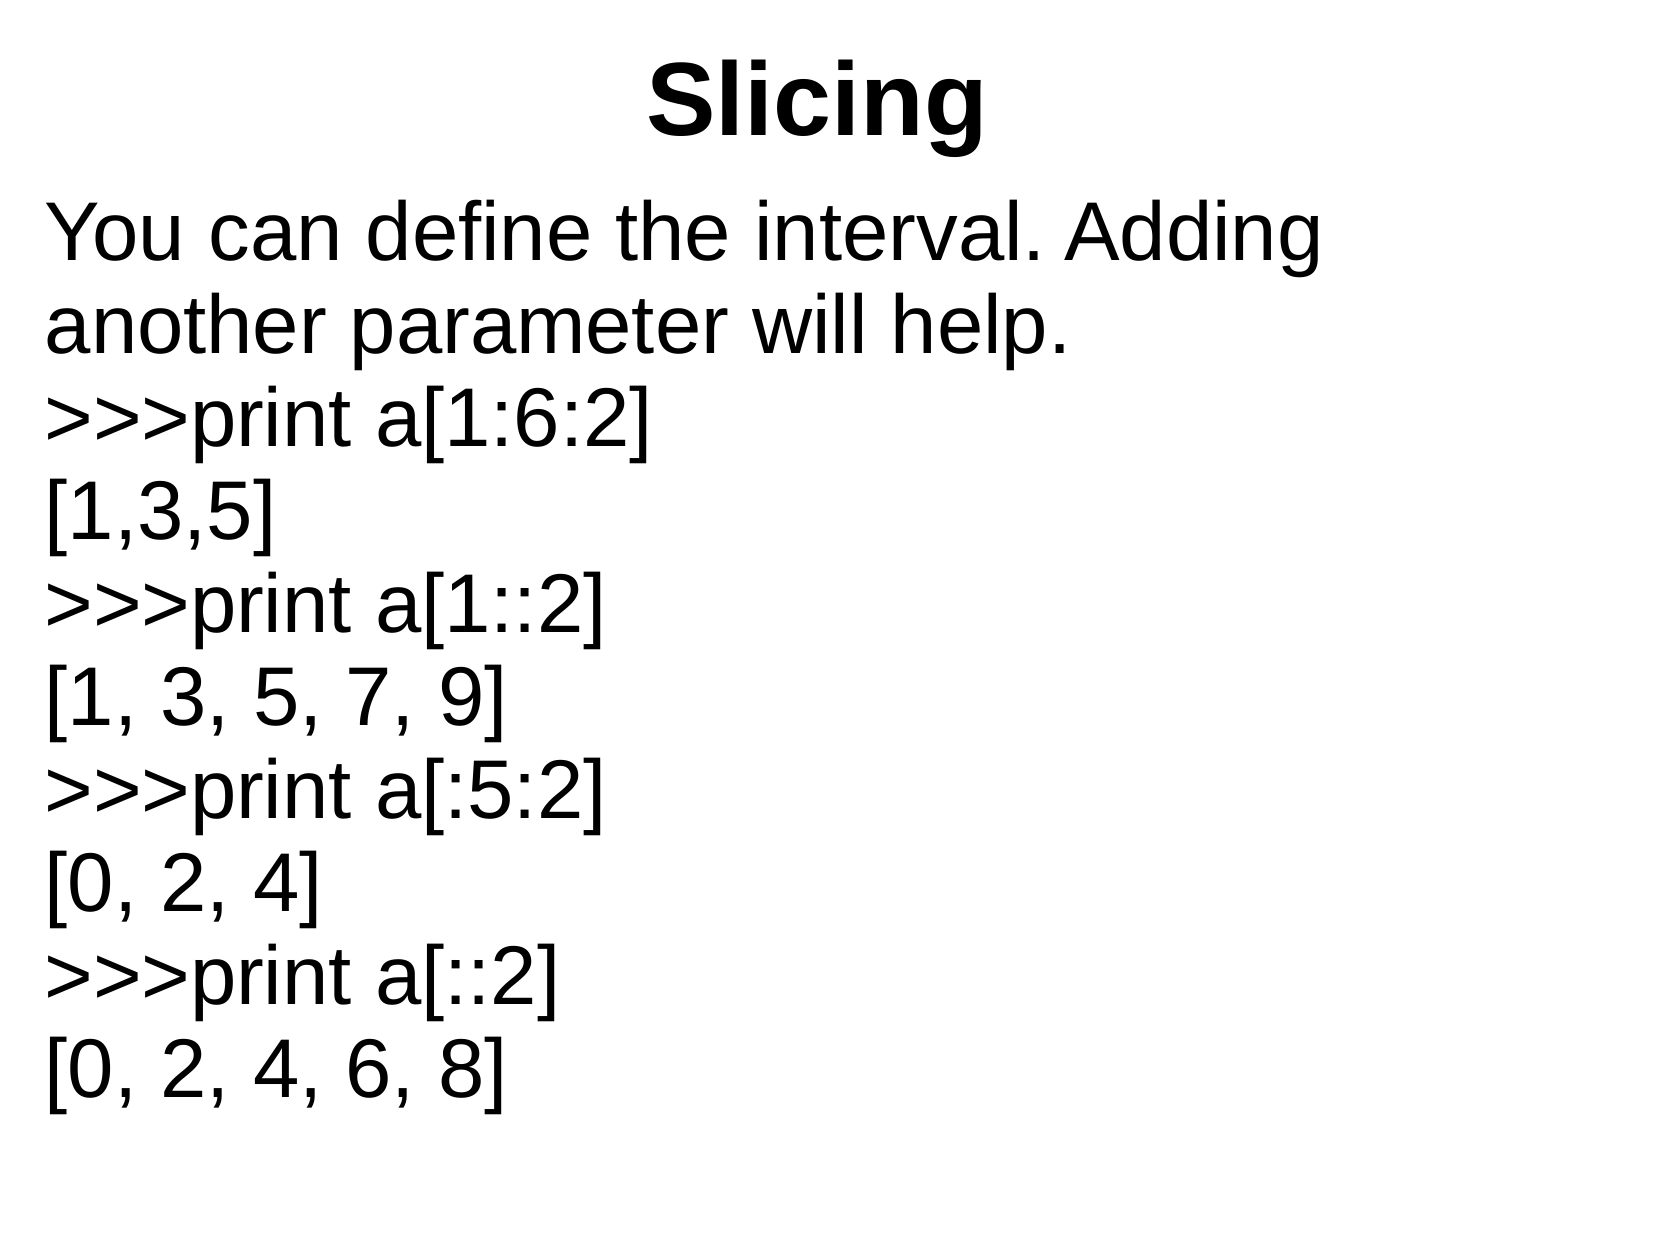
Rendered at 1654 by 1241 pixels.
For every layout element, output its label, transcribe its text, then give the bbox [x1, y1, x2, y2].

text_box You can define the interval. Adding another parameter will help. >>>print a[1:6:2] [1,3,5] >>>print a[1::2] [1, 3, 5, 7, 9] >>>print a[:5:2] [0, 2, 4] >>>print a[::2] [0, 2, 4, 6, 8] [30, 177, 1621, 1126]
text_box Slicing [37, 33, 1598, 177]
